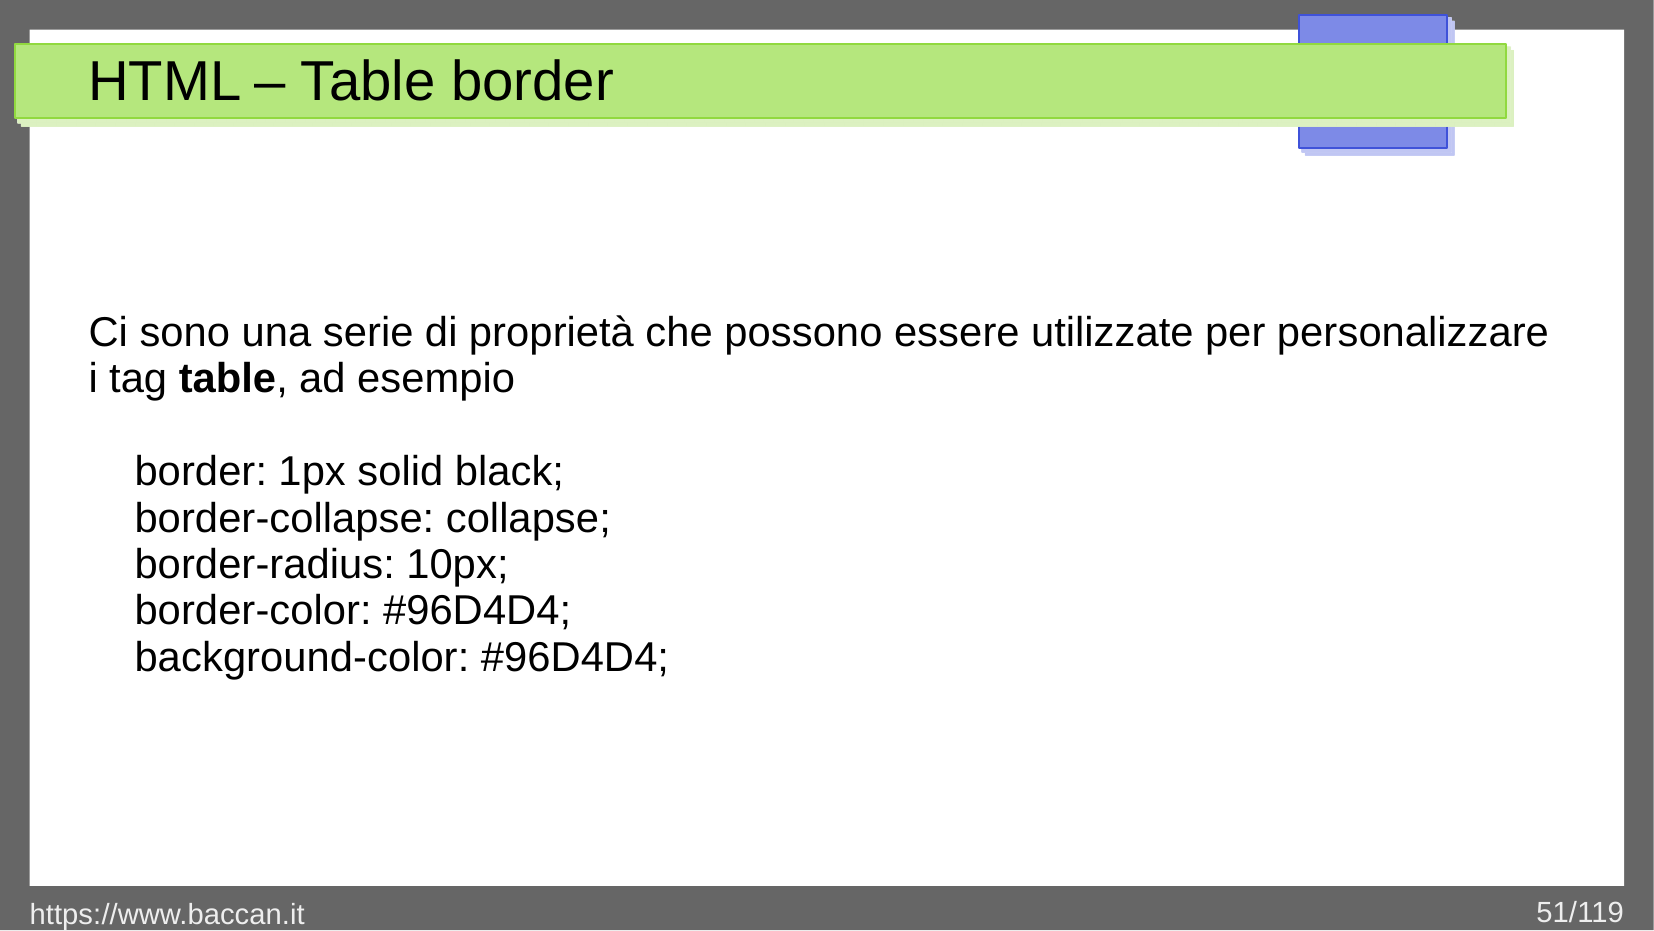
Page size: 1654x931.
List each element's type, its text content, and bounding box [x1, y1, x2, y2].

text_box Ci sono una serie di proprietà che possono essere utilizzate per personalizzare i tag table, ad esempio border: 1px solid black; border-collapse: collapse; border-radius: 10px; border-color: #96D4D4; background-color: #96D4D4; [88, 169, 1565, 820]
title HTML – Table border [88, 44, 1506, 119]
